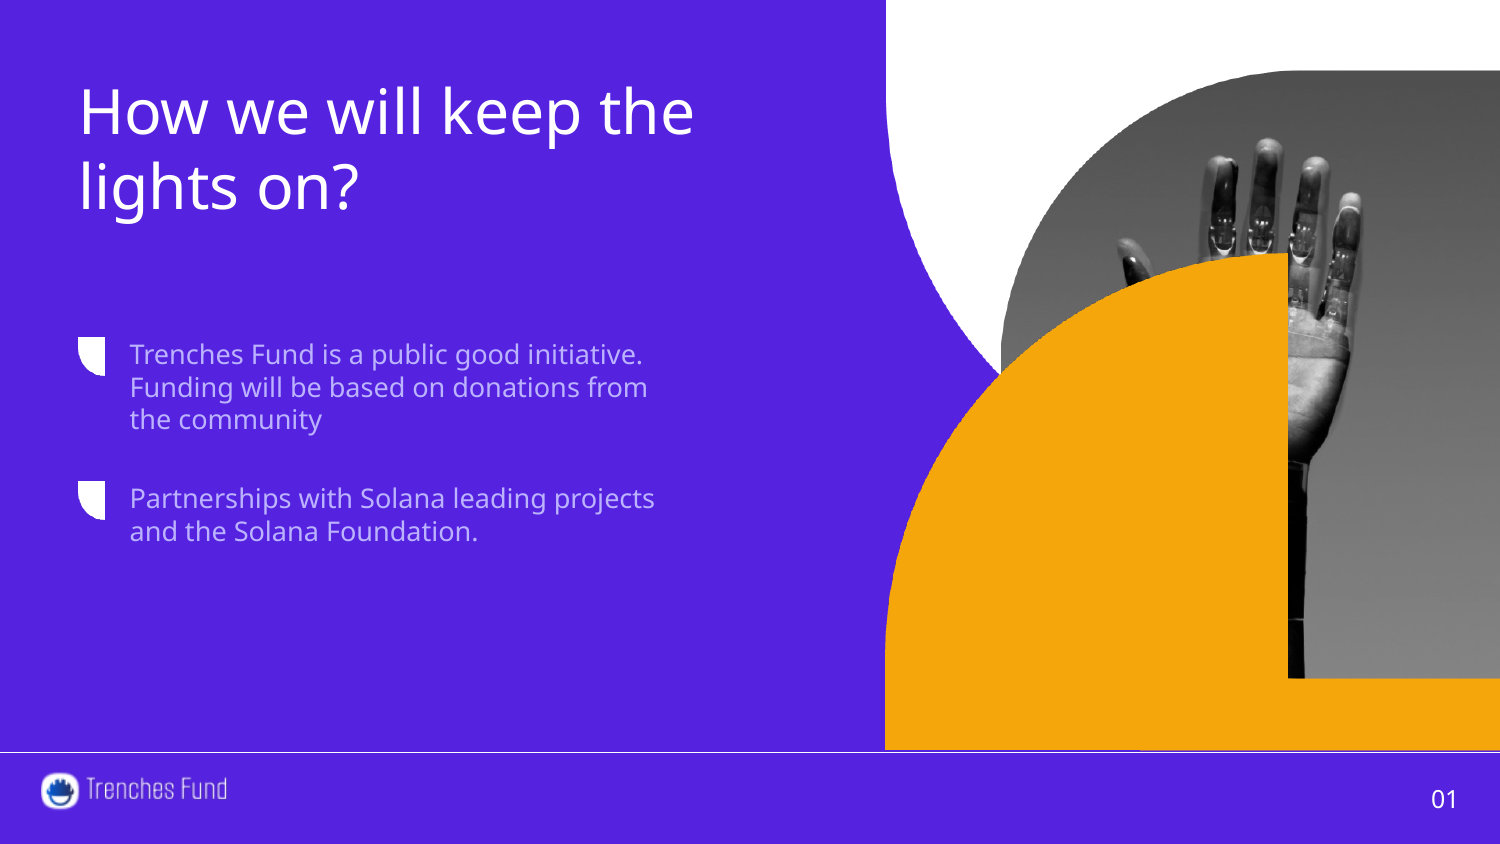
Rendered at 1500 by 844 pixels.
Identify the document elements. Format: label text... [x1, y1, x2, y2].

picture [0, 0, 1500, 844]
text_box How we will keep the lights on? [78, 71, 843, 229]
text_box Trenches Fund is a public good initiative. Funding will be based on donations from the community [129, 337, 697, 408]
text_box 01 [1427, 783, 1464, 820]
text_box Partnerships with Solana leading projects and the Solana Foundation. [129, 481, 697, 583]
